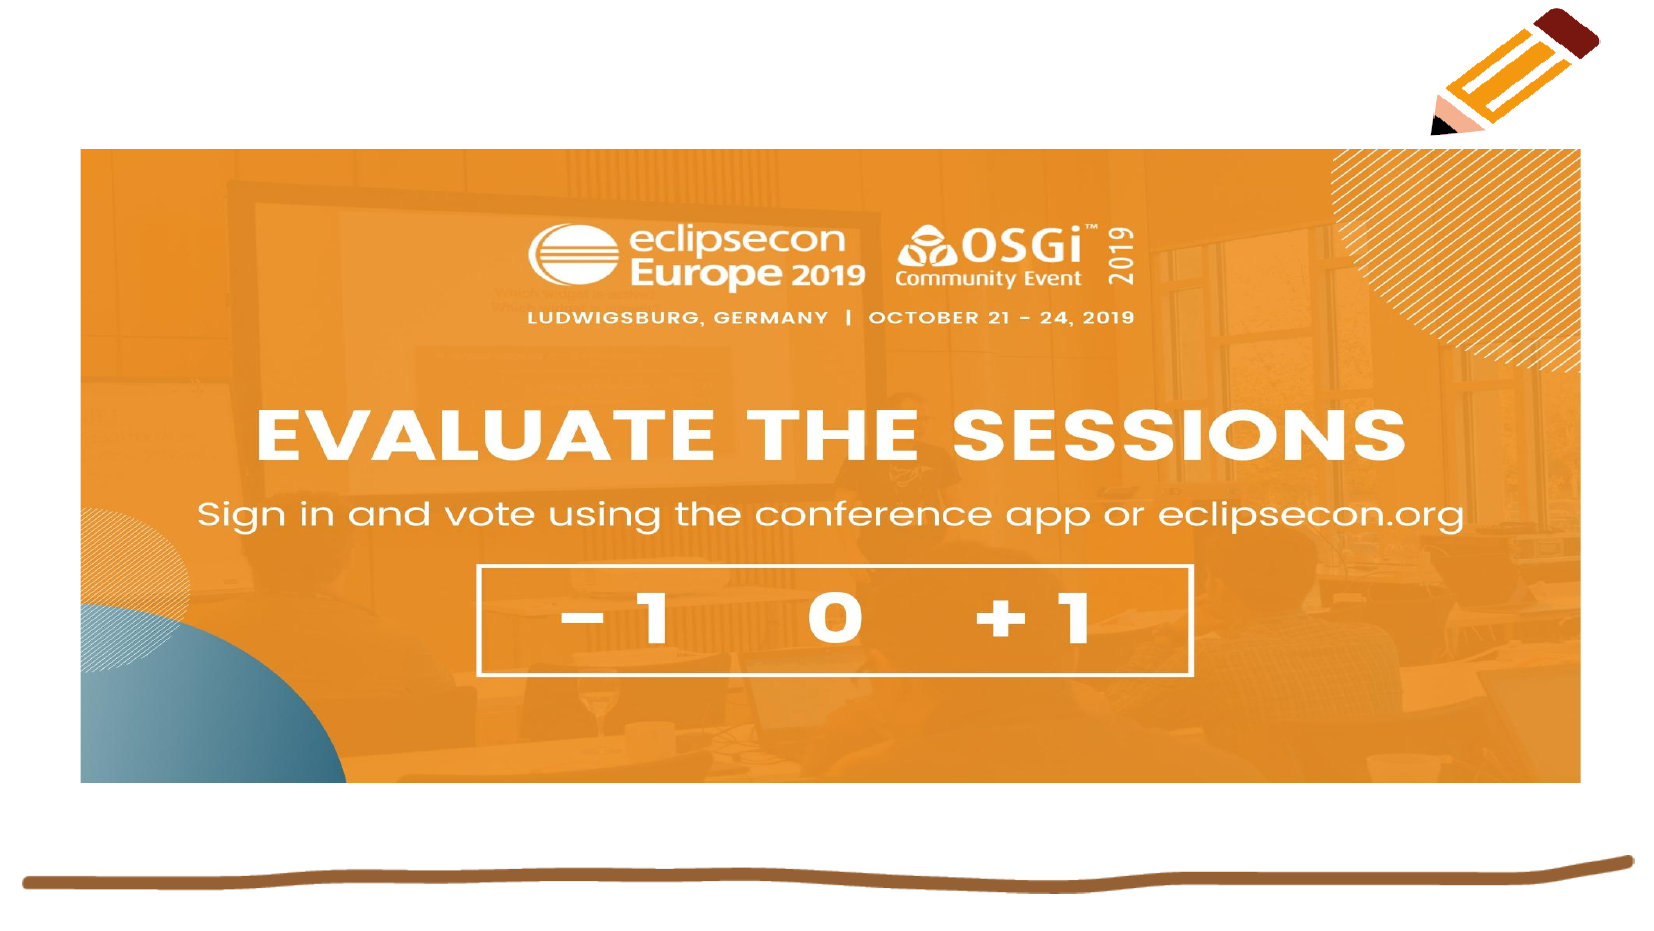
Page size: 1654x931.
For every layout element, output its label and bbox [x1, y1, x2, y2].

picture [1430, 8, 1601, 136]
picture [22, 855, 1635, 894]
picture [80, 149, 1581, 783]
